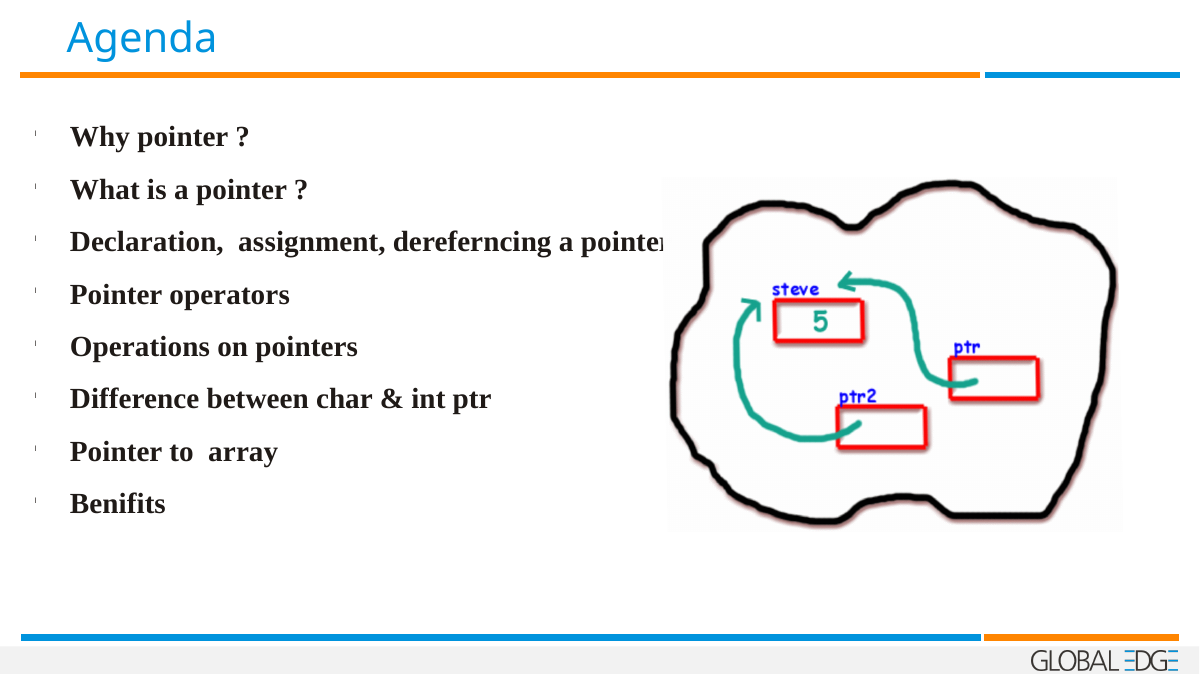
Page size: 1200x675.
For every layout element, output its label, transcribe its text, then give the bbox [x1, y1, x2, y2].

picture [661, 177, 1123, 532]
text_box Agenda [99, 32, 111, 49]
text_box Why pointer ? What is a pointer ? Declaration, assignment, dereferncing a pointer Pointer operators Operations on pointers Difference between char & int ptr Pointer to array Benifits [23, 94, 1181, 650]
picture [1031, 650, 1178, 671]
text_box Agenda [12, 9, 1087, 62]
